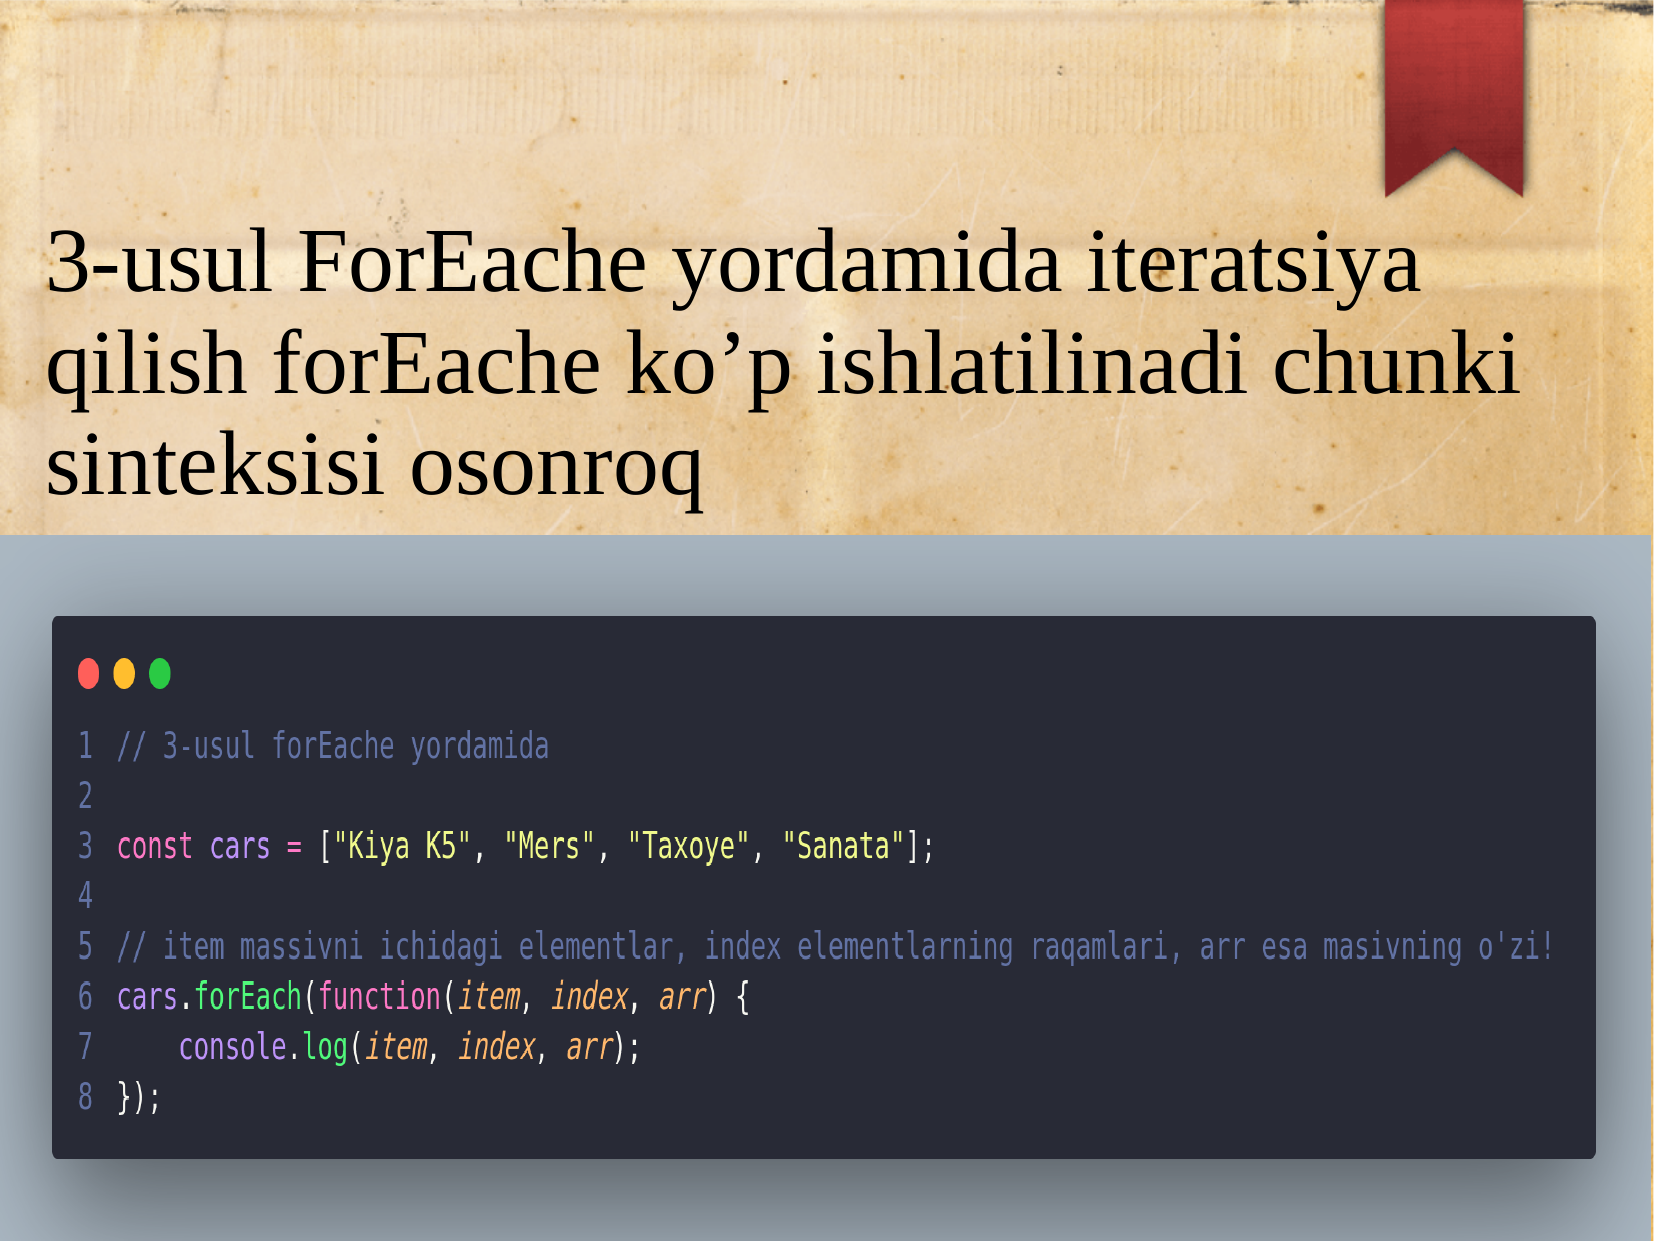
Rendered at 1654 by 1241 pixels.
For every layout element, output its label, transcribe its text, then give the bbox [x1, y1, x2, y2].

picture [0, 0, 1654, 1241]
title 3-usul ForEache yordamida iteratsiya qilish forEache ko’p ishlatilinadi chunki sinteksisi osonroq [45, 210, 1606, 515]
